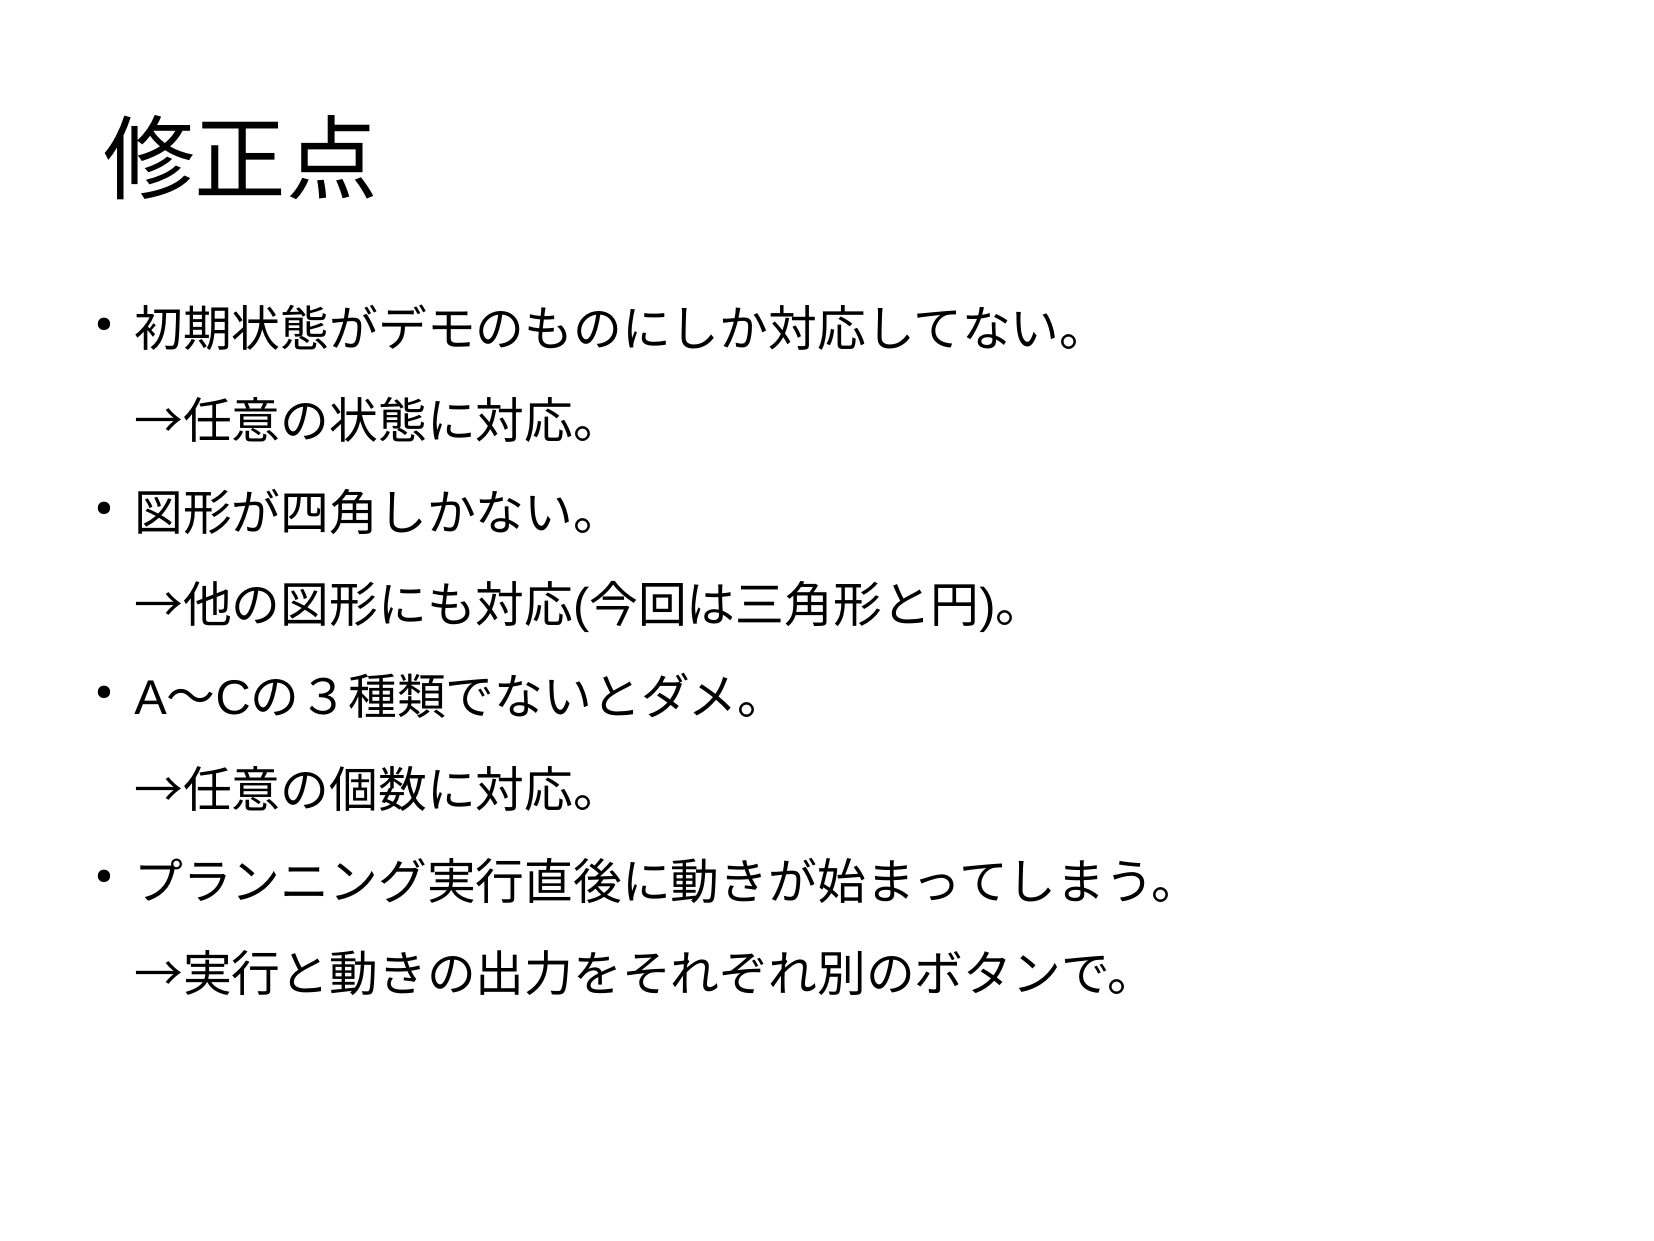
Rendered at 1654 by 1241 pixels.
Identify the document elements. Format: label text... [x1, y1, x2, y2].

title 修正点 [82, 49, 1571, 257]
list 初期状態がデモのものにしか対応してない。 →任意の状態に対応。 図形が四角しかない。 →他の図形にも対応(今回は三角形と円)。 A〜Cの３種類でないとダメ。 →任意の個数に対応。 プランニング実行直後に動きが始まってしまう。 →実行と動きの出力をそれぞれ別のボタンで。 [82, 290, 1538, 1010]
